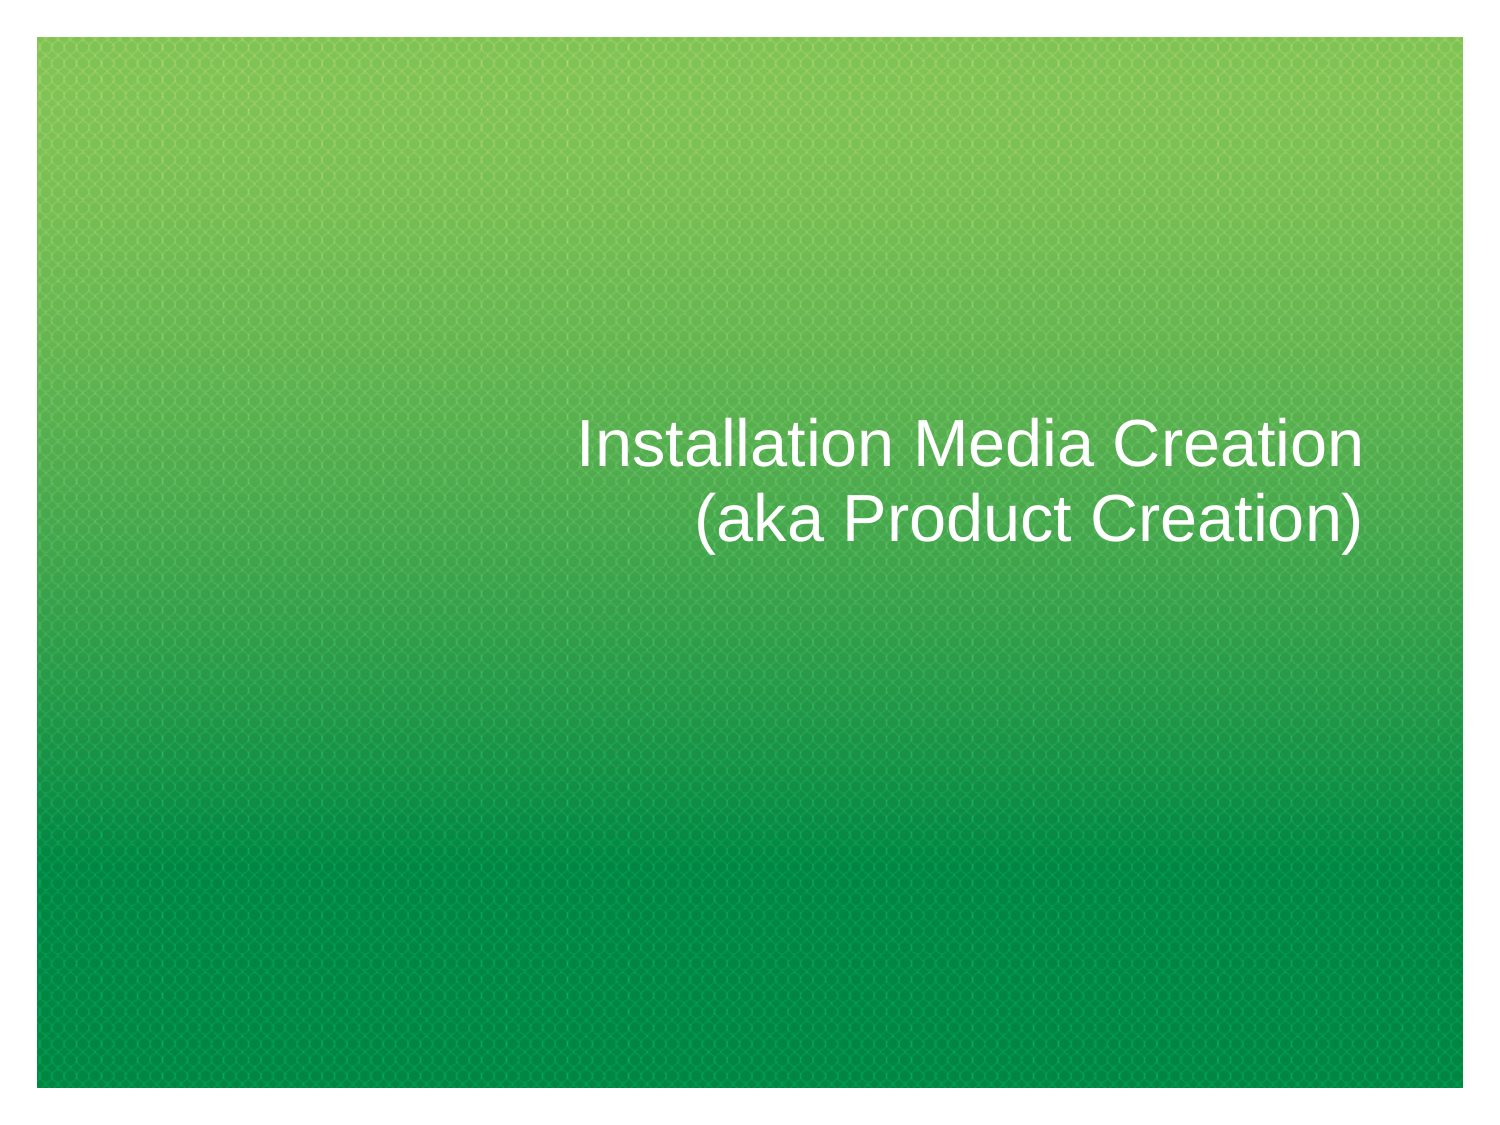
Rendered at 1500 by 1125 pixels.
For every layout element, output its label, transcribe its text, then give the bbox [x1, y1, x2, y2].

picture [37, 37, 1463, 1088]
title Installation Media Creation (aka Product Creation) [245, 386, 1380, 575]
